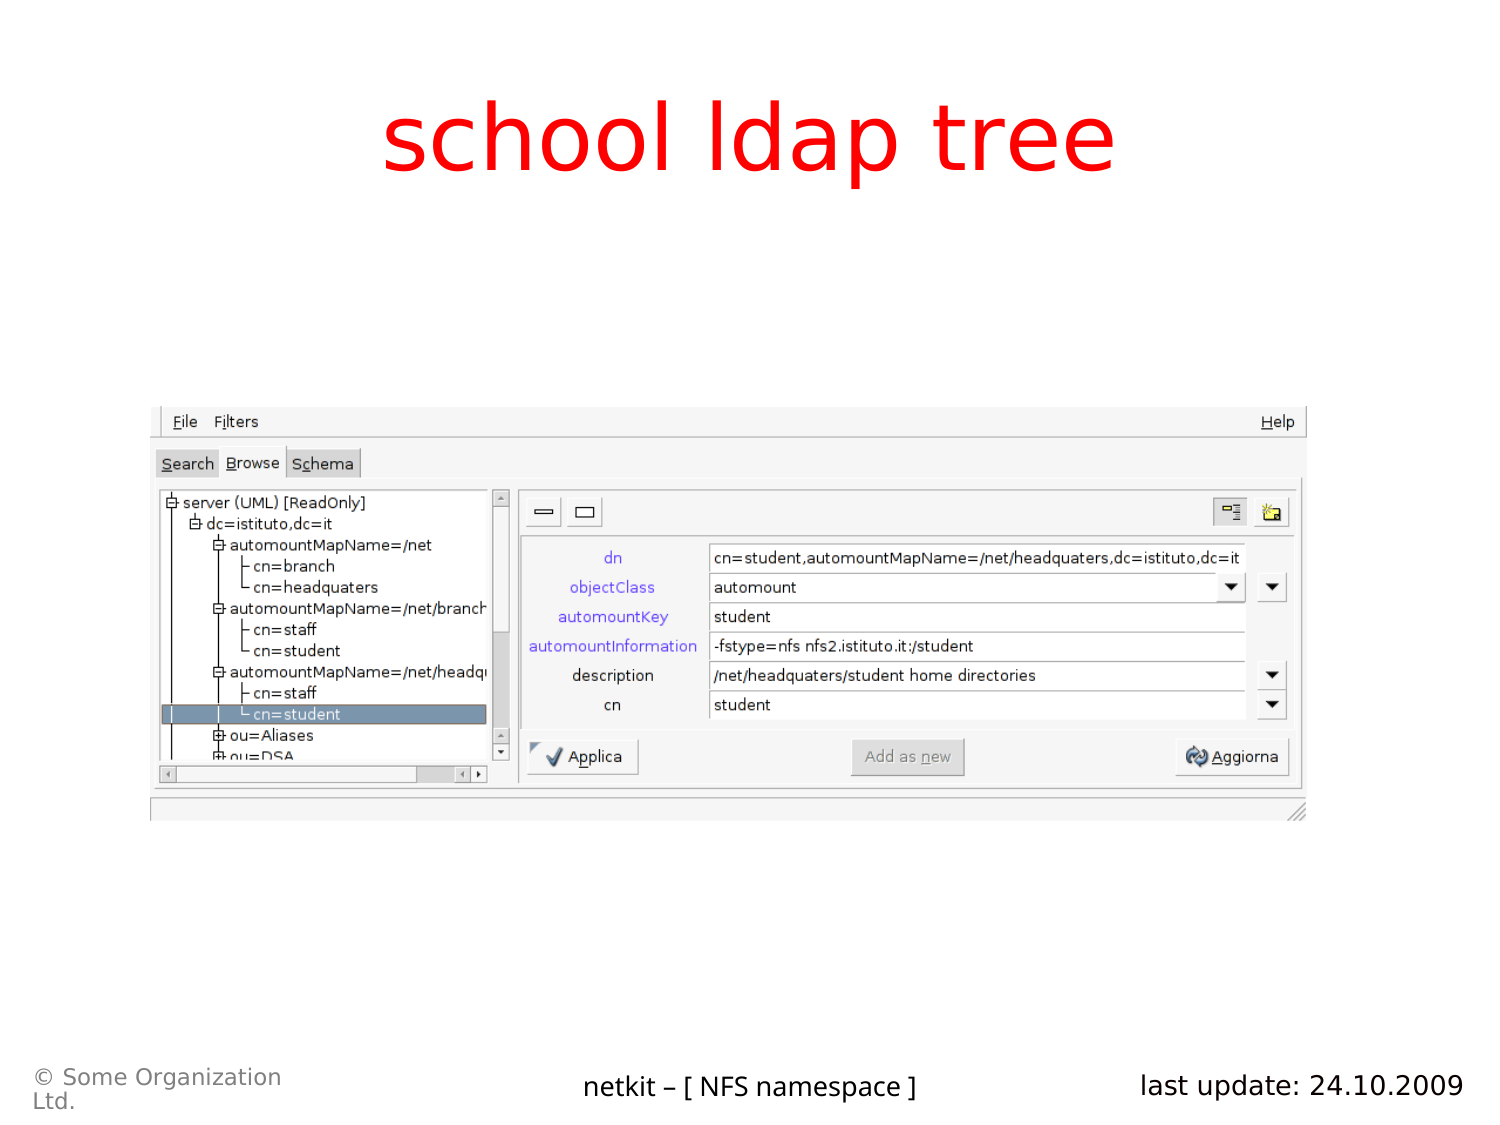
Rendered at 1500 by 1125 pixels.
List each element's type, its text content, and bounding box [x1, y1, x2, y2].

title school ldap tree [75, 21, 1426, 257]
chart [75, 262, 1426, 1006]
